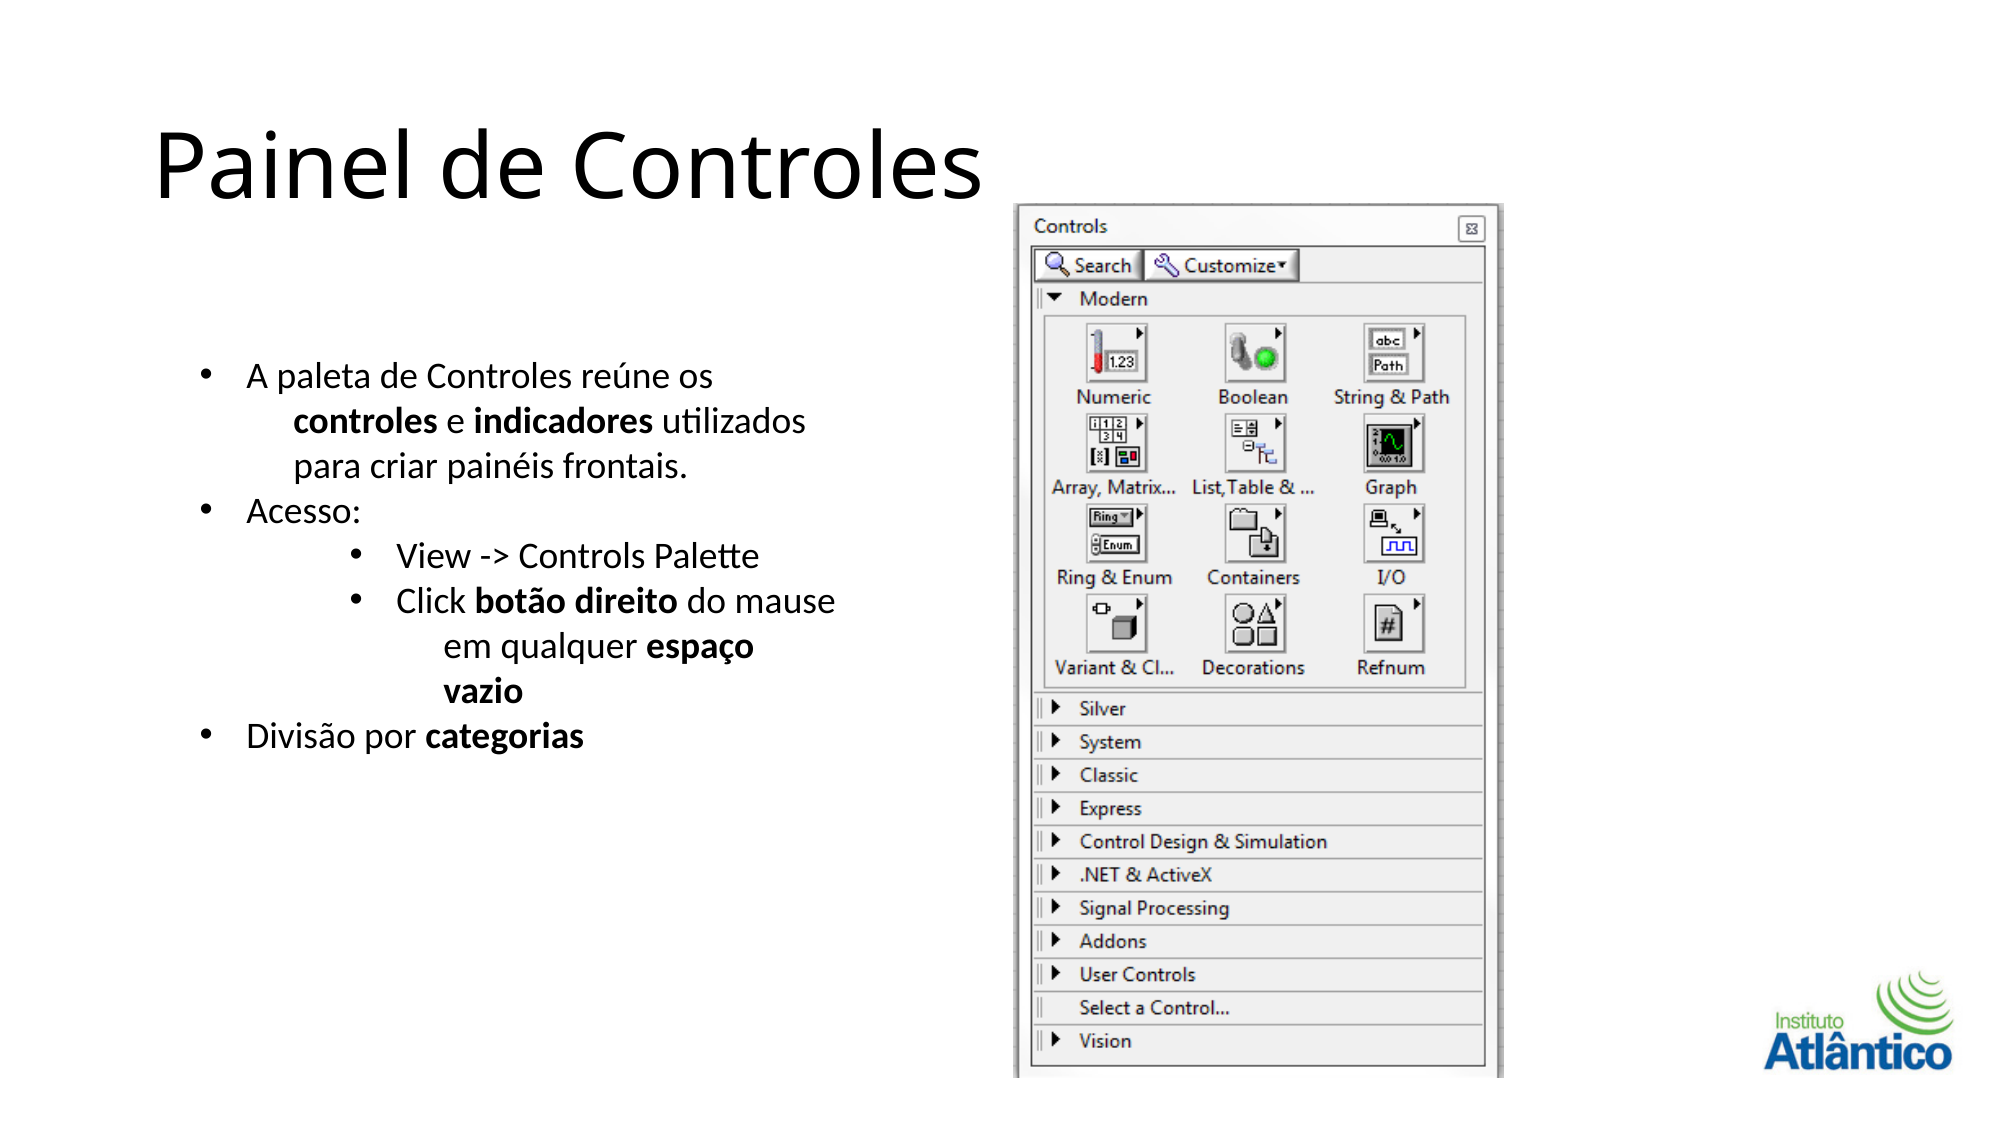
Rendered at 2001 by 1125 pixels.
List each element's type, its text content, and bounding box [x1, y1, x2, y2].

title Painel de Controles [137, 59, 1863, 278]
picture [1717, 930, 2000, 1120]
picture [1013, 203, 1504, 1078]
text_box A paleta de Controles reúne os controles e indicadores utilizados para criar painéis frontais. Acesso: View -> Controls Palette Click botão direito do mause em qualquer espaço vazio Divisão por categorias [184, 343, 852, 722]
